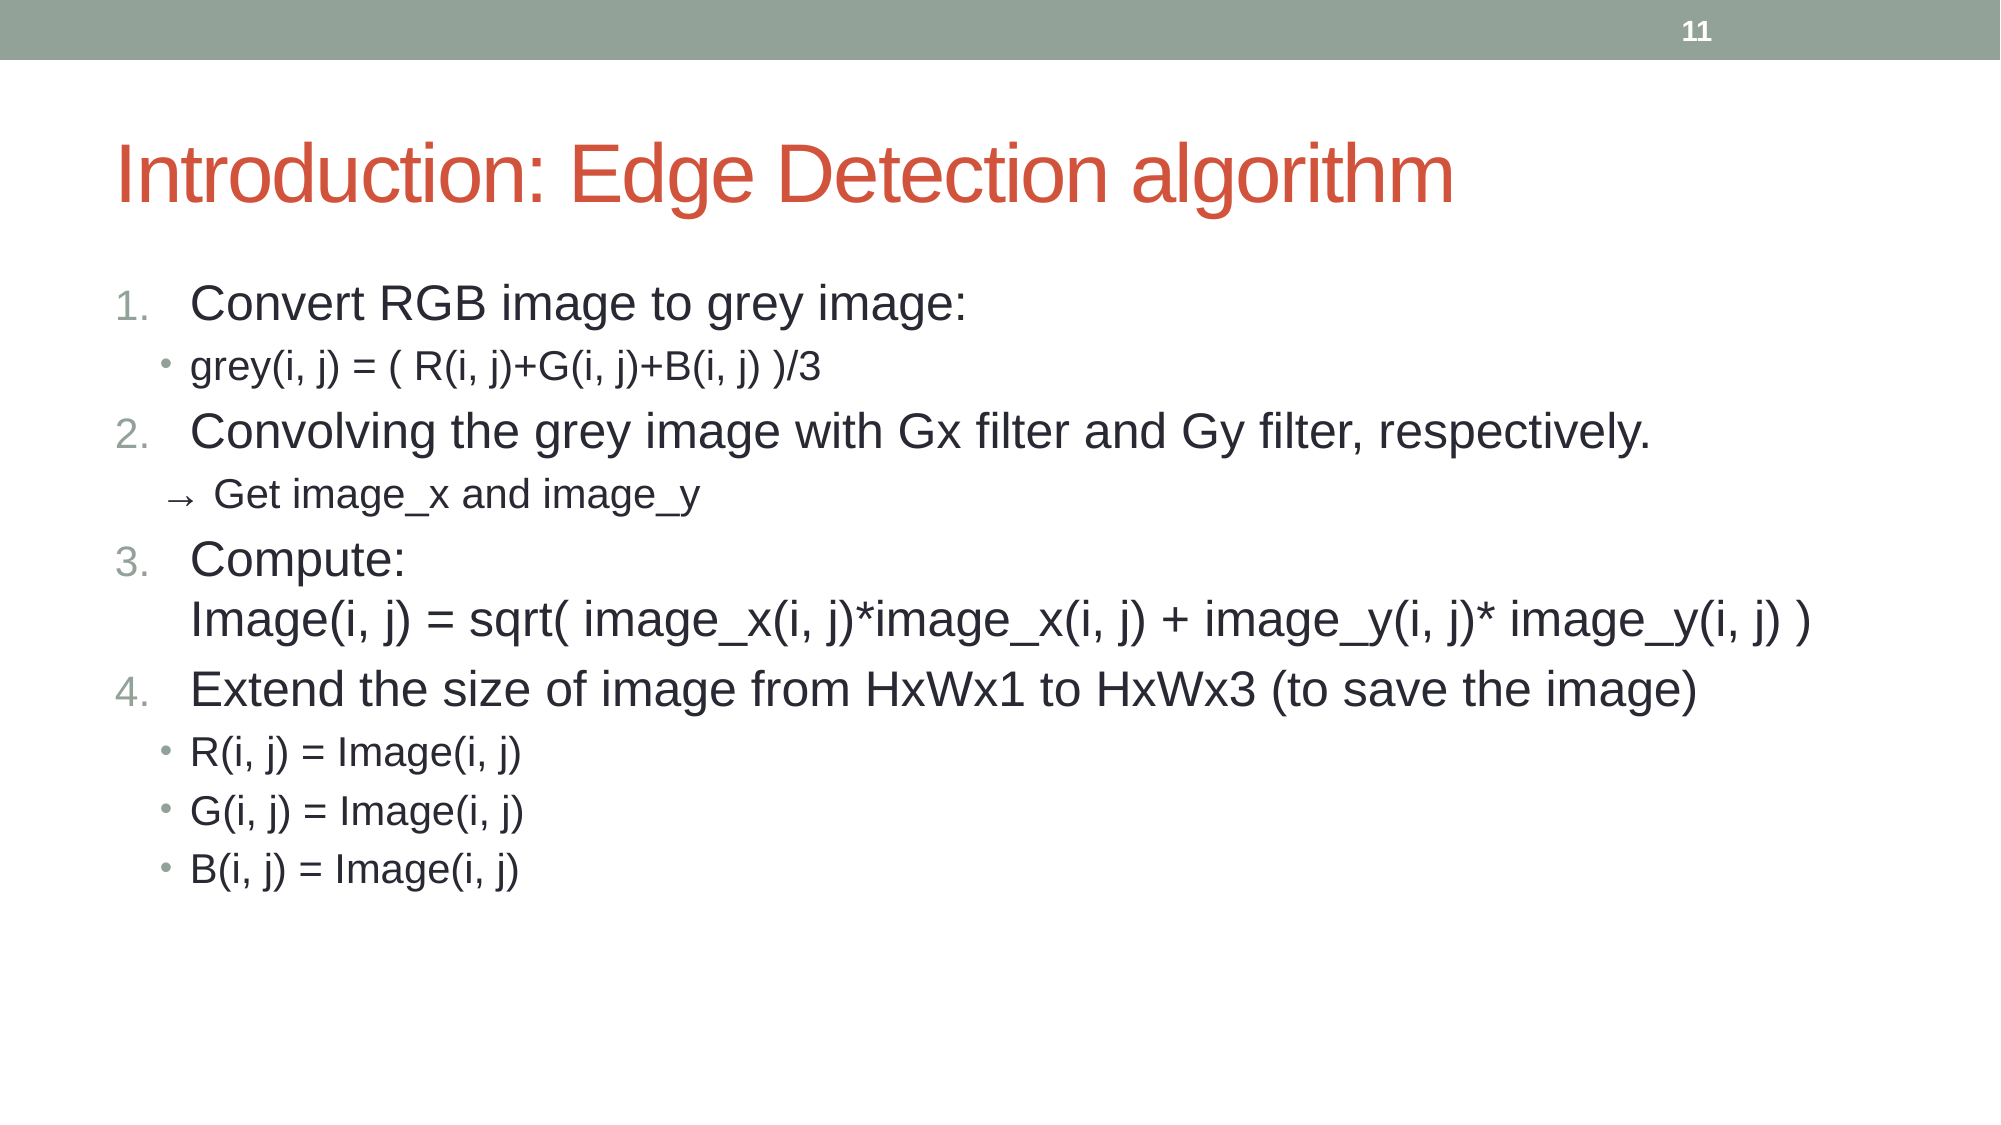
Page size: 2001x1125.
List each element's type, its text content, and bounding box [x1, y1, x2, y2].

title Introduction: Edge Detection algorithm [99, 87, 1900, 250]
list Convert RGB image to grey image: grey(i, j) = ( R(i, j)+G(i, j)+B(i, j) )/3 Convolving the grey image with Gx filter and Gy filter, respectively. → Get image_x and image_y Compute: Image(i, j) = sqrt( image_x(i, j)*image_x(i, j) + image_y(i, j)* image_y(i, j) ) Extend the size of image from HxWx1 to HxWx3 (to save the image) R(i, j) = Image(i, j) G(i, j) = Image(i, j) B(i, j) = Image(i, j) [99, 262, 1900, 1099]
slide_number <number> [1666, 3, 1900, 57]
